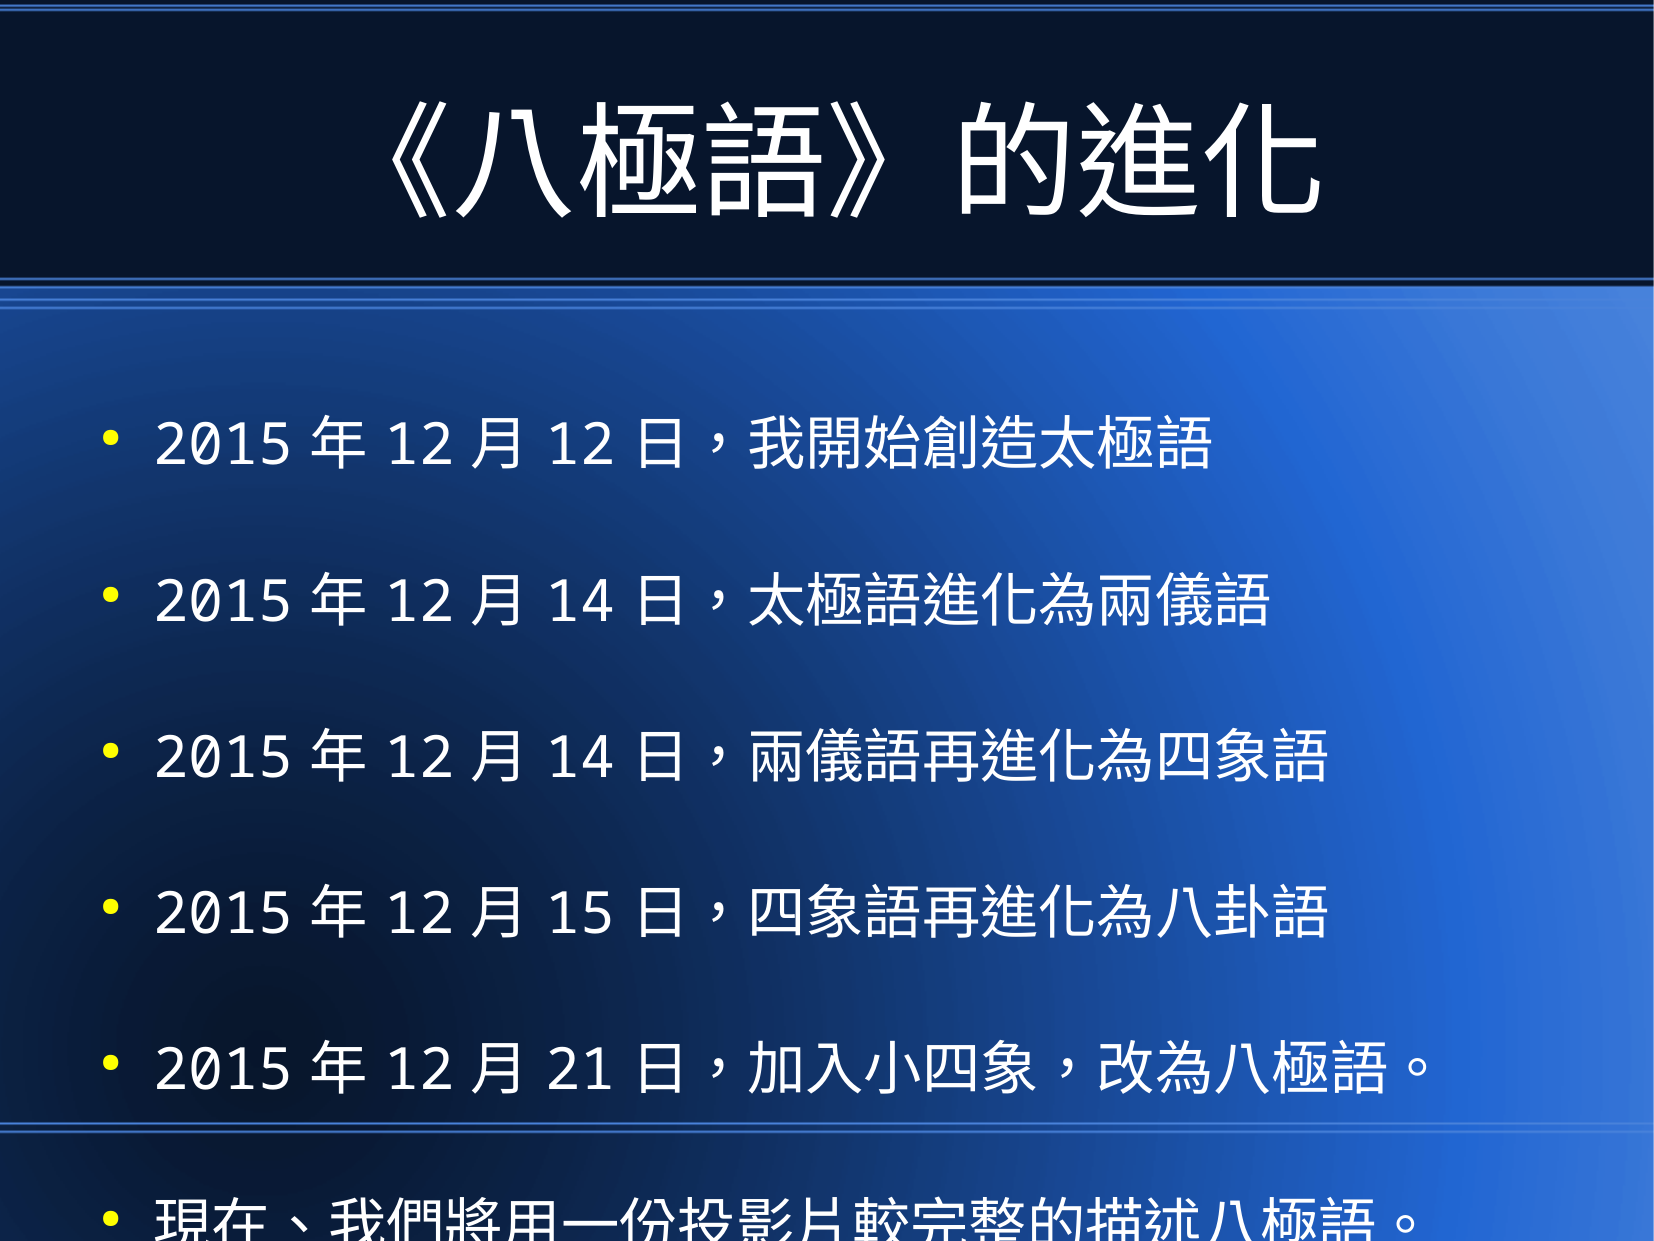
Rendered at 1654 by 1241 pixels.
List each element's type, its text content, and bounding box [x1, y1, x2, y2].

picture [0, 0, 1654, 1241]
list 2015年12月12日，我開始創造太極語 2015年12月14日，太極語進化為兩儀語 2015年12月14日，兩儀語再進化為四象語 2015年12月15日，四象語再進化為八卦語 2015年12月21日，加入小四象，改為八極語。 現在、我們將用一份投影片較完整的描述八極語。 [82, 355, 1571, 1241]
title 《八極語》的進化 [82, 49, 1571, 257]
